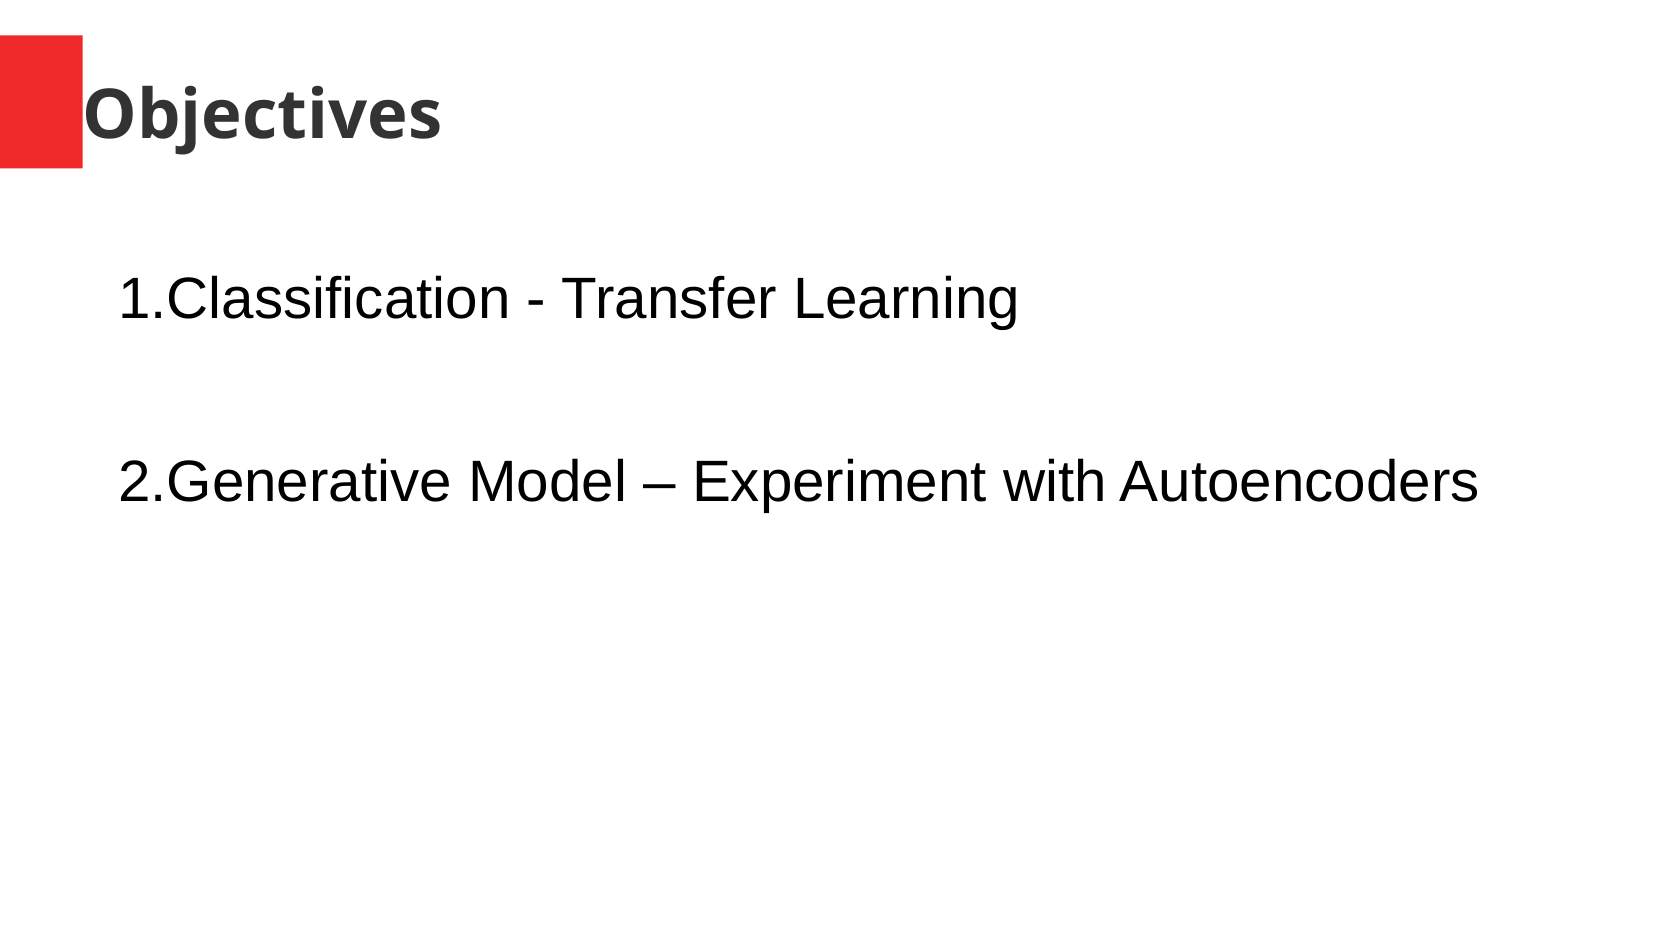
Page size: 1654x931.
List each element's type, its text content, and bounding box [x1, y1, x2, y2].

title Objectives [82, 35, 1235, 189]
subtitle Classification - Transfer Learning Generative Model – Experiment with Autoencoders [118, 265, 1536, 806]
